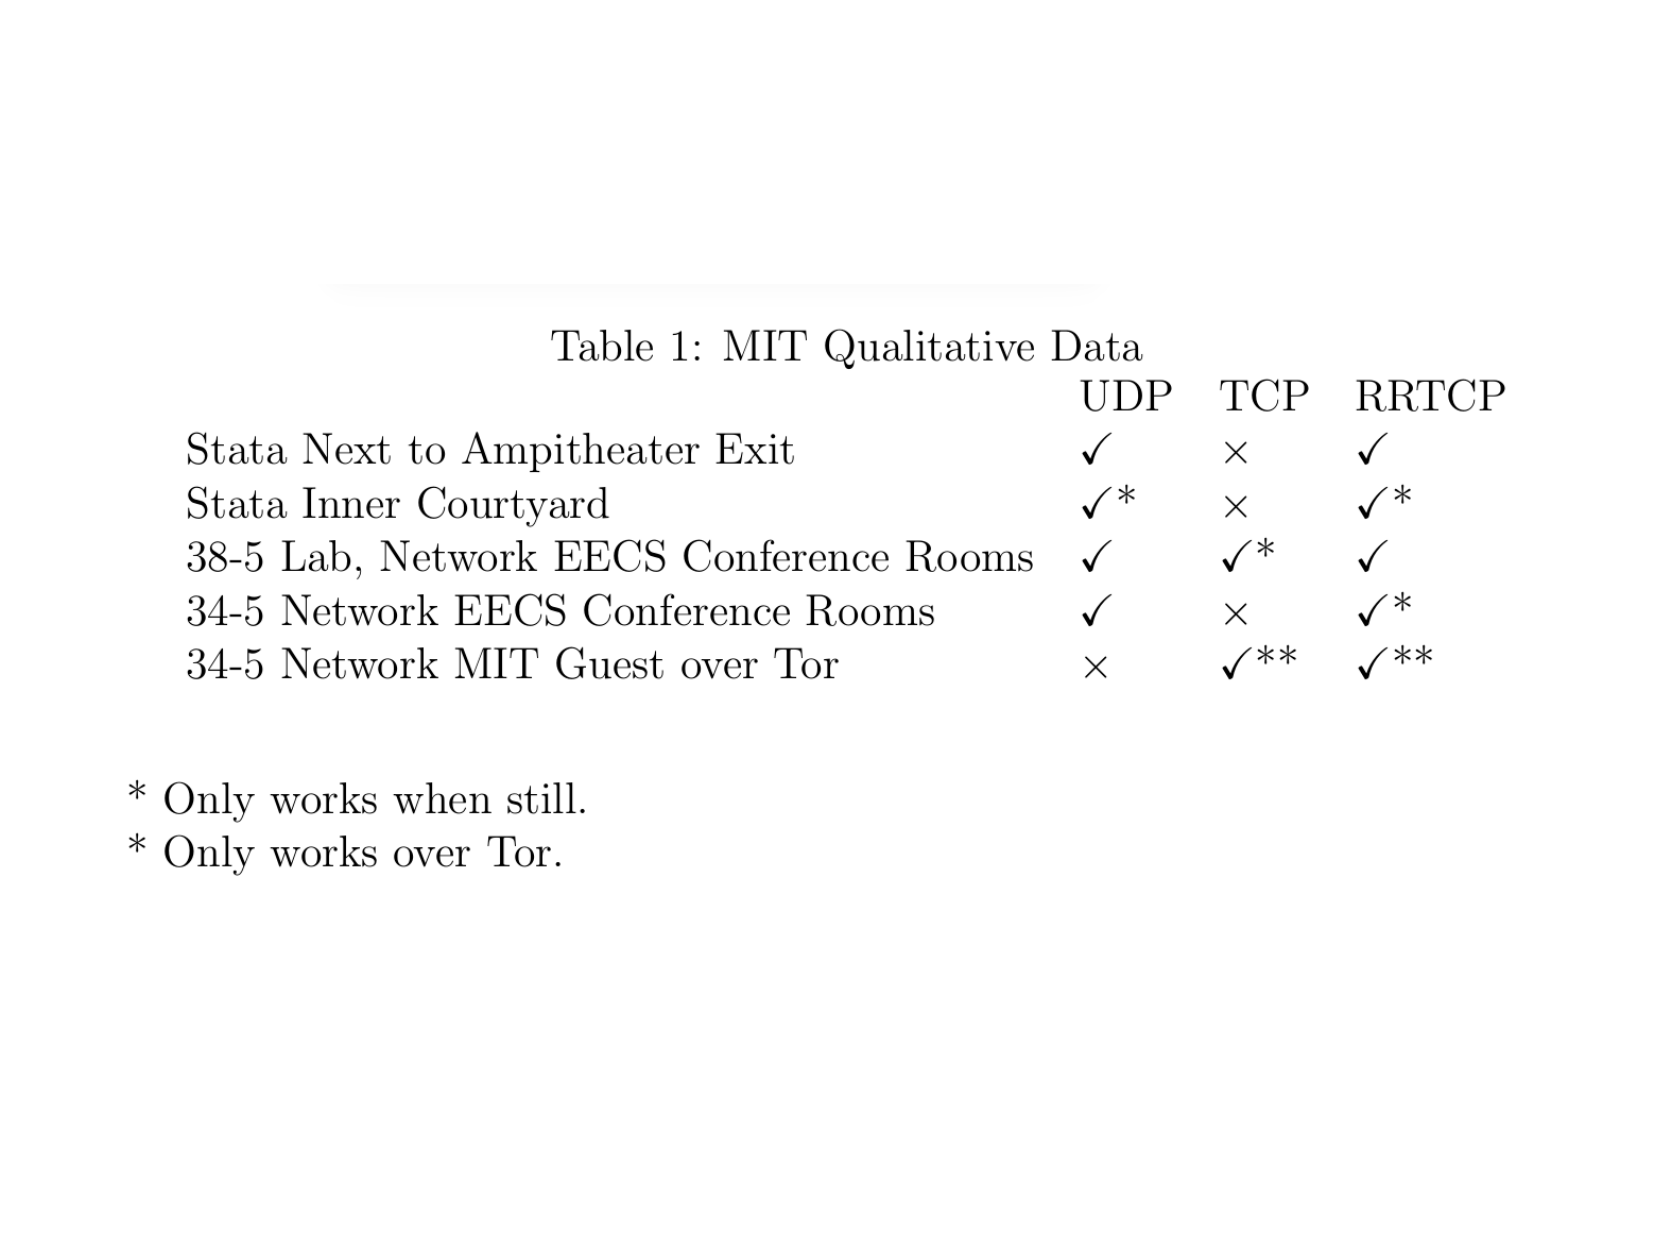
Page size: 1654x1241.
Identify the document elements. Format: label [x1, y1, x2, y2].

picture [0, 284, 1654, 946]
